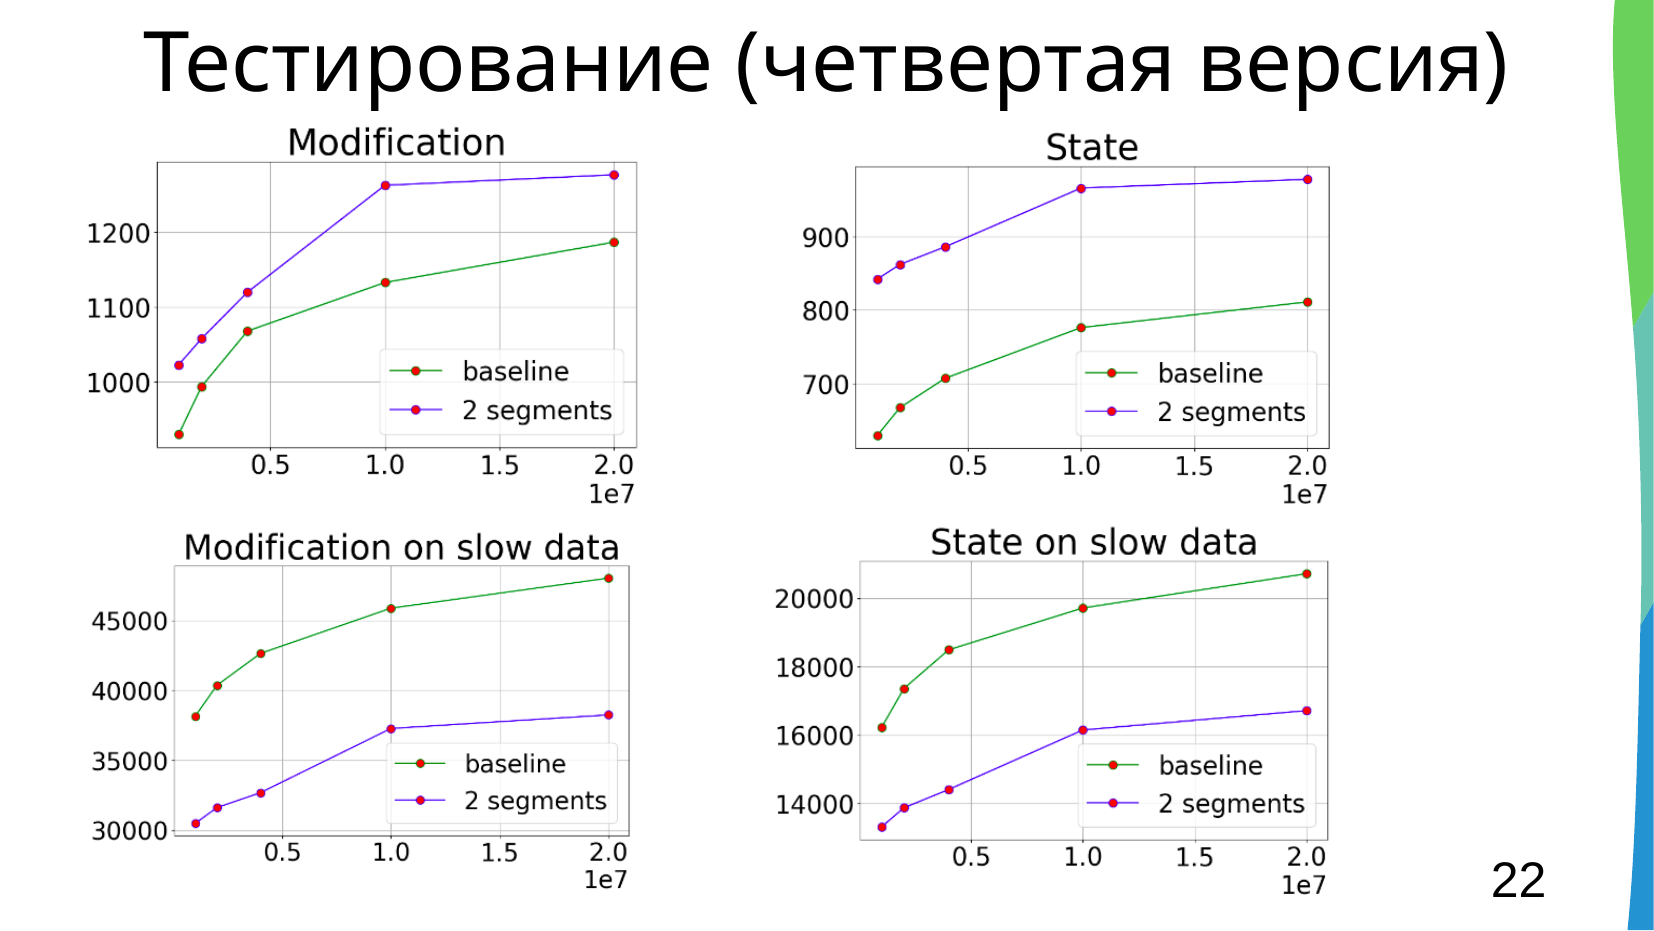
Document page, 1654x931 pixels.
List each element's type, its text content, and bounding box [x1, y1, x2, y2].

picture [81, 522, 638, 906]
picture [791, 123, 1338, 508]
picture [764, 519, 1337, 908]
picture [76, 121, 646, 514]
title Тестирование (четвертая версия) [0, 0, 1654, 119]
text_box <number> [1476, 845, 1654, 916]
